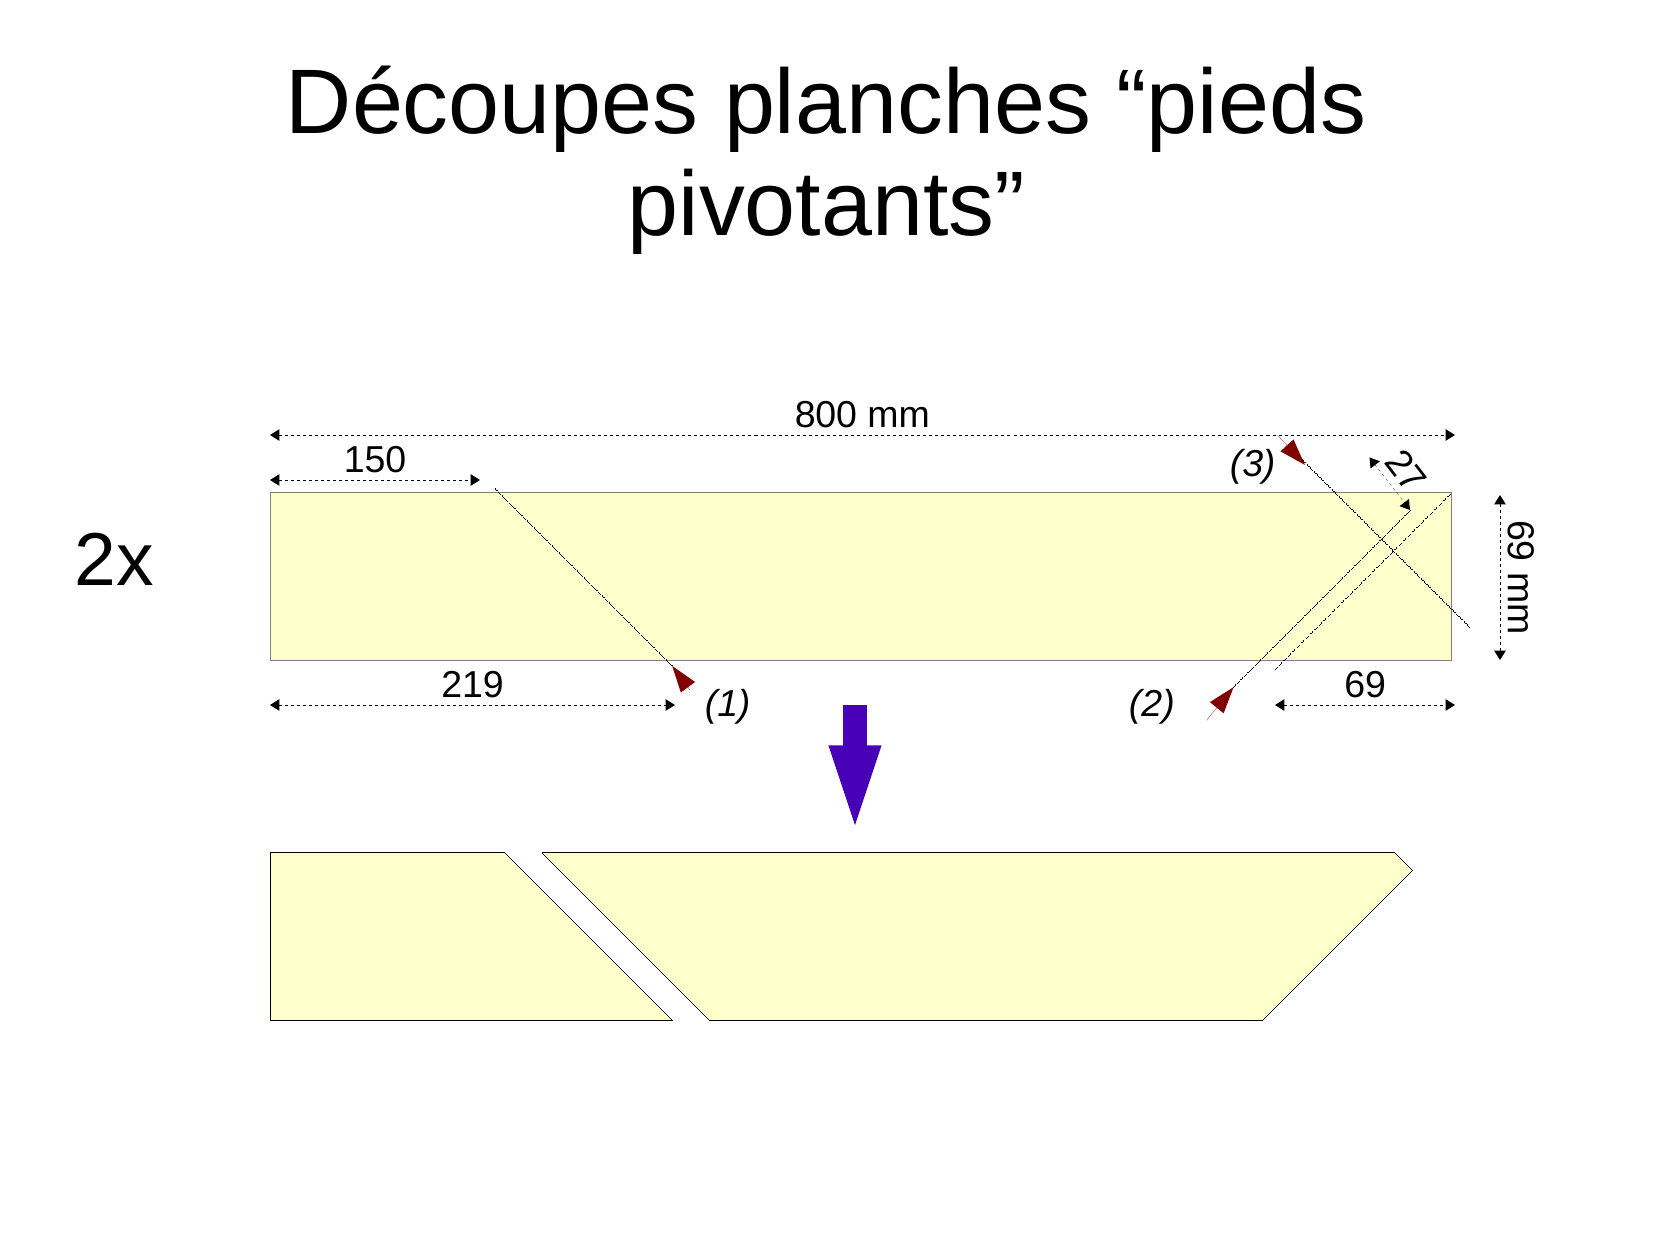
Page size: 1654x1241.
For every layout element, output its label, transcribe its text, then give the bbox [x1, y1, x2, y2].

text_box [270, 852, 673, 1021]
text_box (3) [1215, 435, 1306, 493]
title Découpes planches “pieds pivotants” [82, 49, 1571, 257]
text_box 2x [60, 510, 181, 609]
text_box [270, 492, 1452, 661]
text_box [542, 852, 1413, 1021]
text_box (2) [1114, 675, 1205, 732]
text_box (1) [690, 675, 781, 732]
